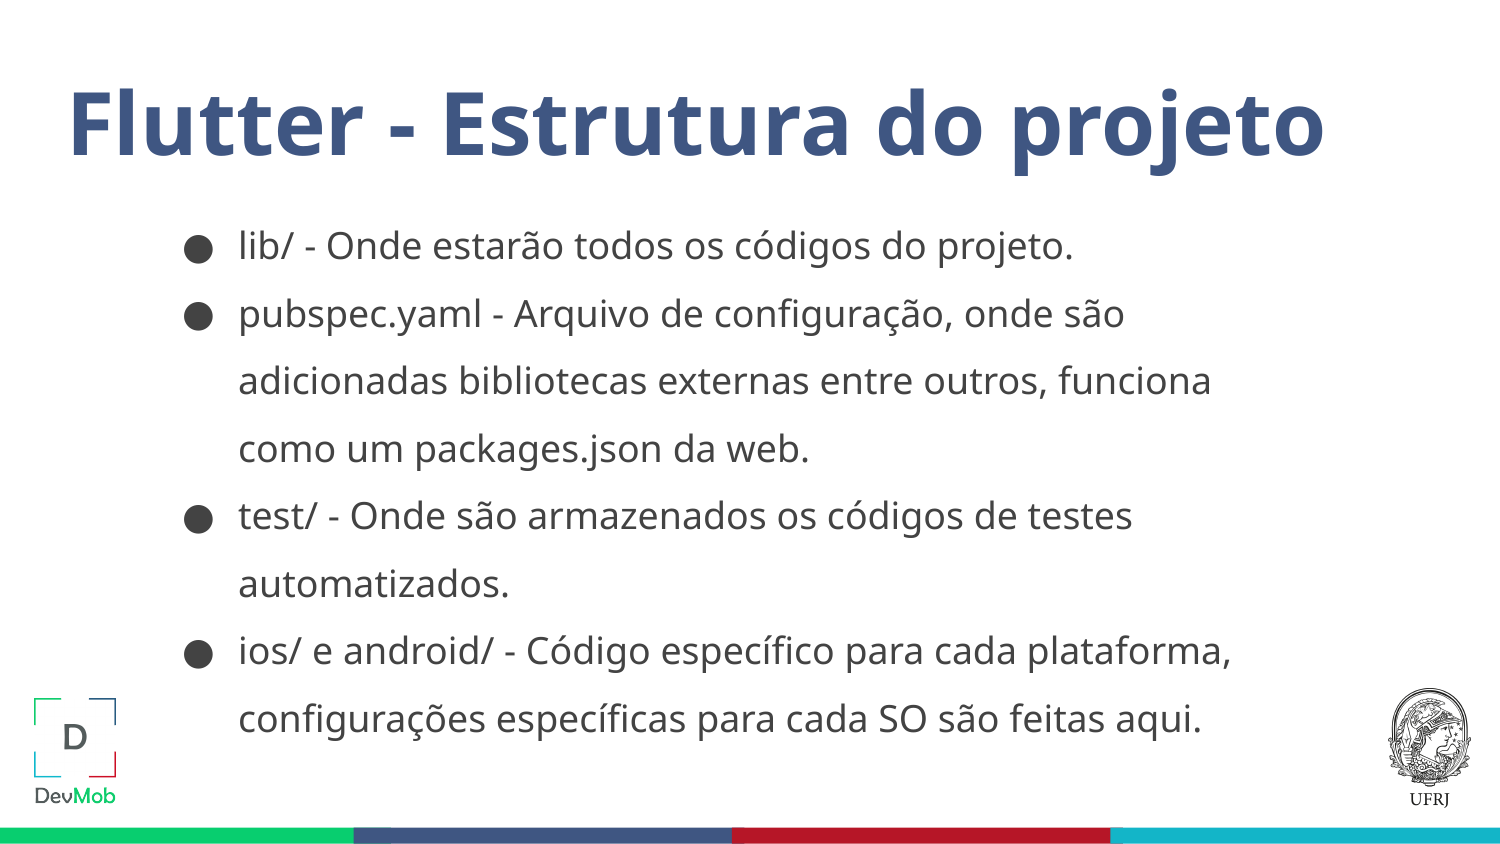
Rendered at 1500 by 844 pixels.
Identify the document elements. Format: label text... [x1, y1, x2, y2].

title Flutter - Estrutura do projeto [51, 51, 1449, 189]
picture [34, 698, 116, 808]
picture [1388, 688, 1471, 808]
list lib/ - Onde estarão todos os códigos do projeto. pubspec.yaml - Arquivo de configuração, onde são adicionadas bibliotecas externas entre outros, funciona como um packages.json da web. test/ - Onde são armazenados os códigos de testes automatizados. ios/ e android/ - Código específico para cada plataforma, configurações específicas para cada SO são feitas aqui. [148, 188, 1336, 752]
